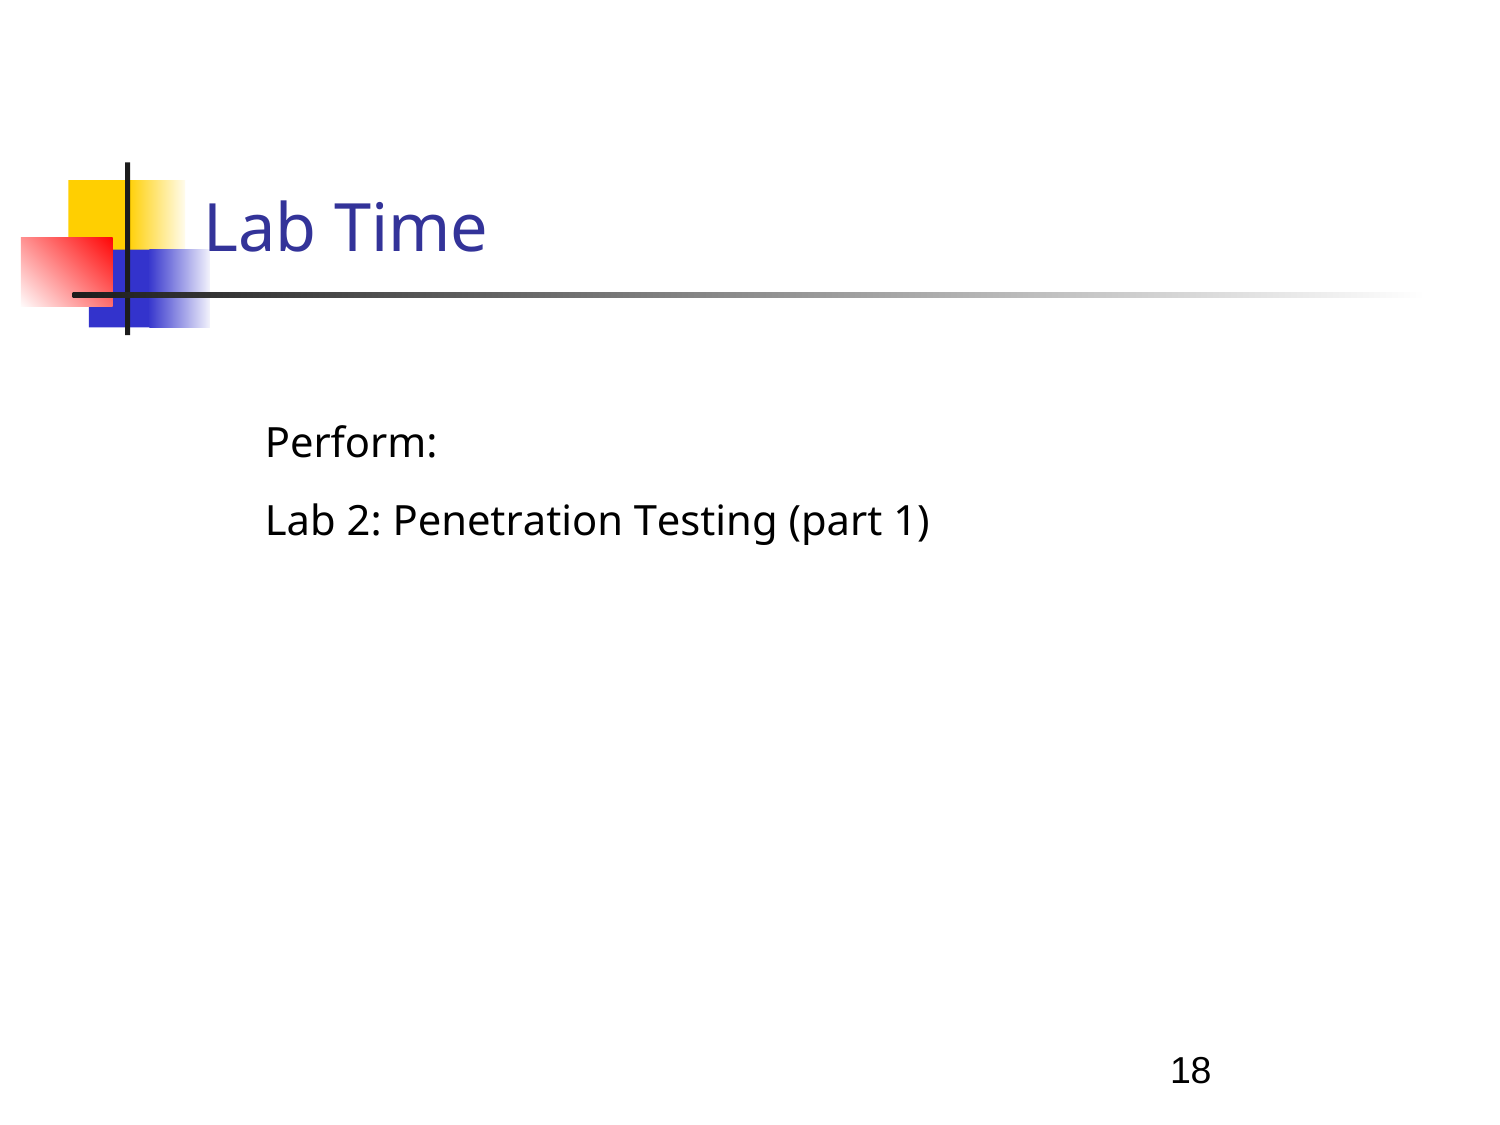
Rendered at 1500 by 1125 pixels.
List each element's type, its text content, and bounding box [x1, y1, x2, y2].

list Perform: Lab 2: Penetration Testing (part 1) [193, 331, 1469, 1007]
title Lab Time [188, 35, 1468, 276]
